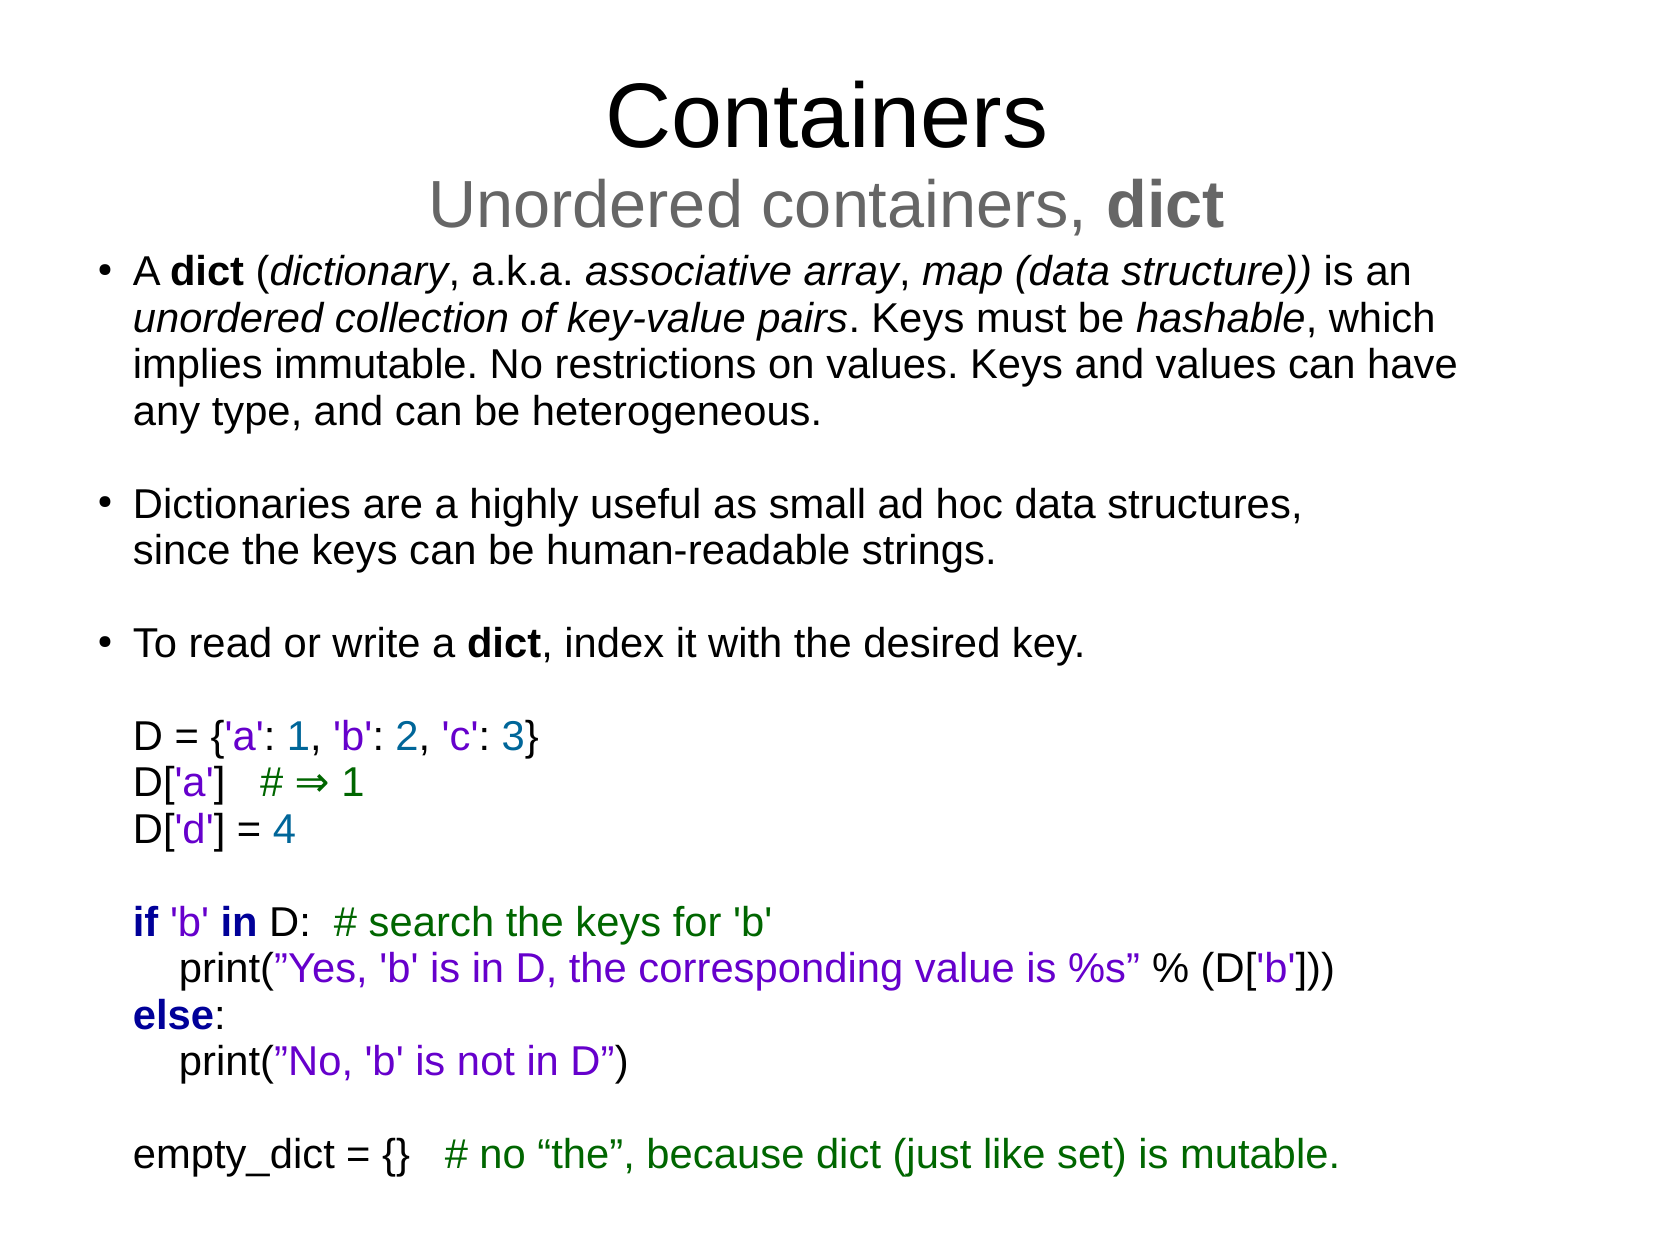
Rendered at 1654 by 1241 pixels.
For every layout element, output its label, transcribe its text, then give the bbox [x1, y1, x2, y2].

title Containers Unordered containers, dict [82, 49, 1571, 257]
text_box A dict (dictionary, a.k.a. associative array, map (data structure)) is an unordered collection of key-value pairs. Keys must be hashable, which implies immutable. No restrictions on values. Keys and values can have any type, and can be heterogeneous. Dictionaries are a highly useful as small ad hoc data structures, since the keys can be human-readable strings. To read or write a dict, index it with the desired key. D = {'a': 1, 'b': 2, 'c': 3} D['a'] # ⇒ 1 D['d'] = 4 if 'b' in D: # search the keys for 'b' print(”Yes, 'b' is in D, the corresponding value is %s” % (D['b'])) else: print(”No, 'b' is not in D”) empty_dict = {} # no “the”, because dict (just like set) is mutable. [82, 240, 1561, 1241]
